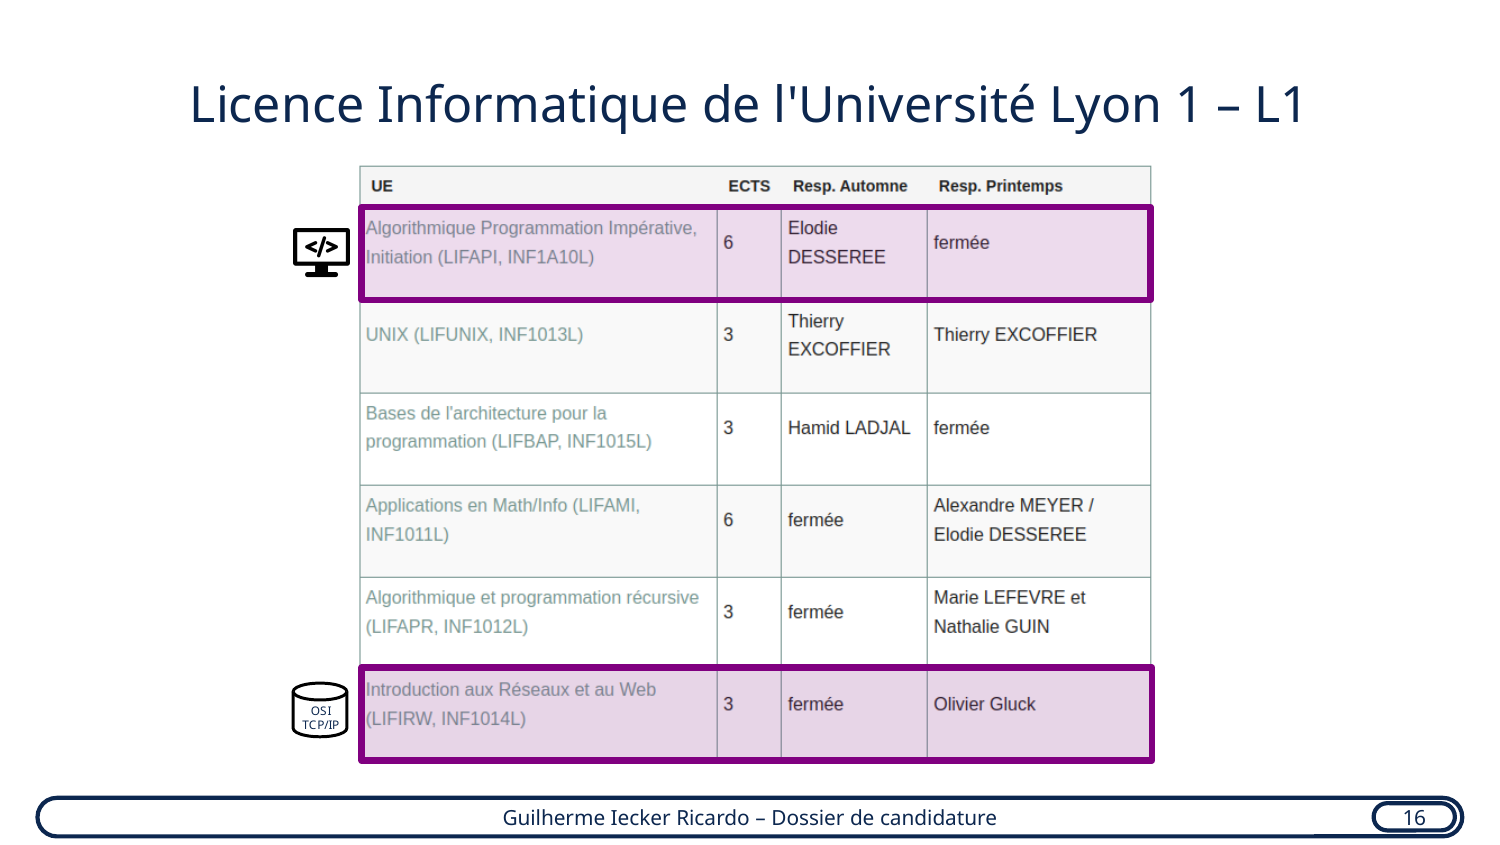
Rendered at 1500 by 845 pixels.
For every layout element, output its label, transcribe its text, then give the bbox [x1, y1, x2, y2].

text_box Guilherme Iecker Ricardo – Dossier de candidature [37, 797, 1463, 837]
picture [293, 224, 350, 281]
picture [291, 681, 350, 751]
picture [355, 159, 1157, 770]
text_box [361, 206, 1151, 301]
text_box [361, 667, 1152, 761]
title Licence Informatique de l'Université Lyon 1 – L1 [0, 57, 1500, 213]
